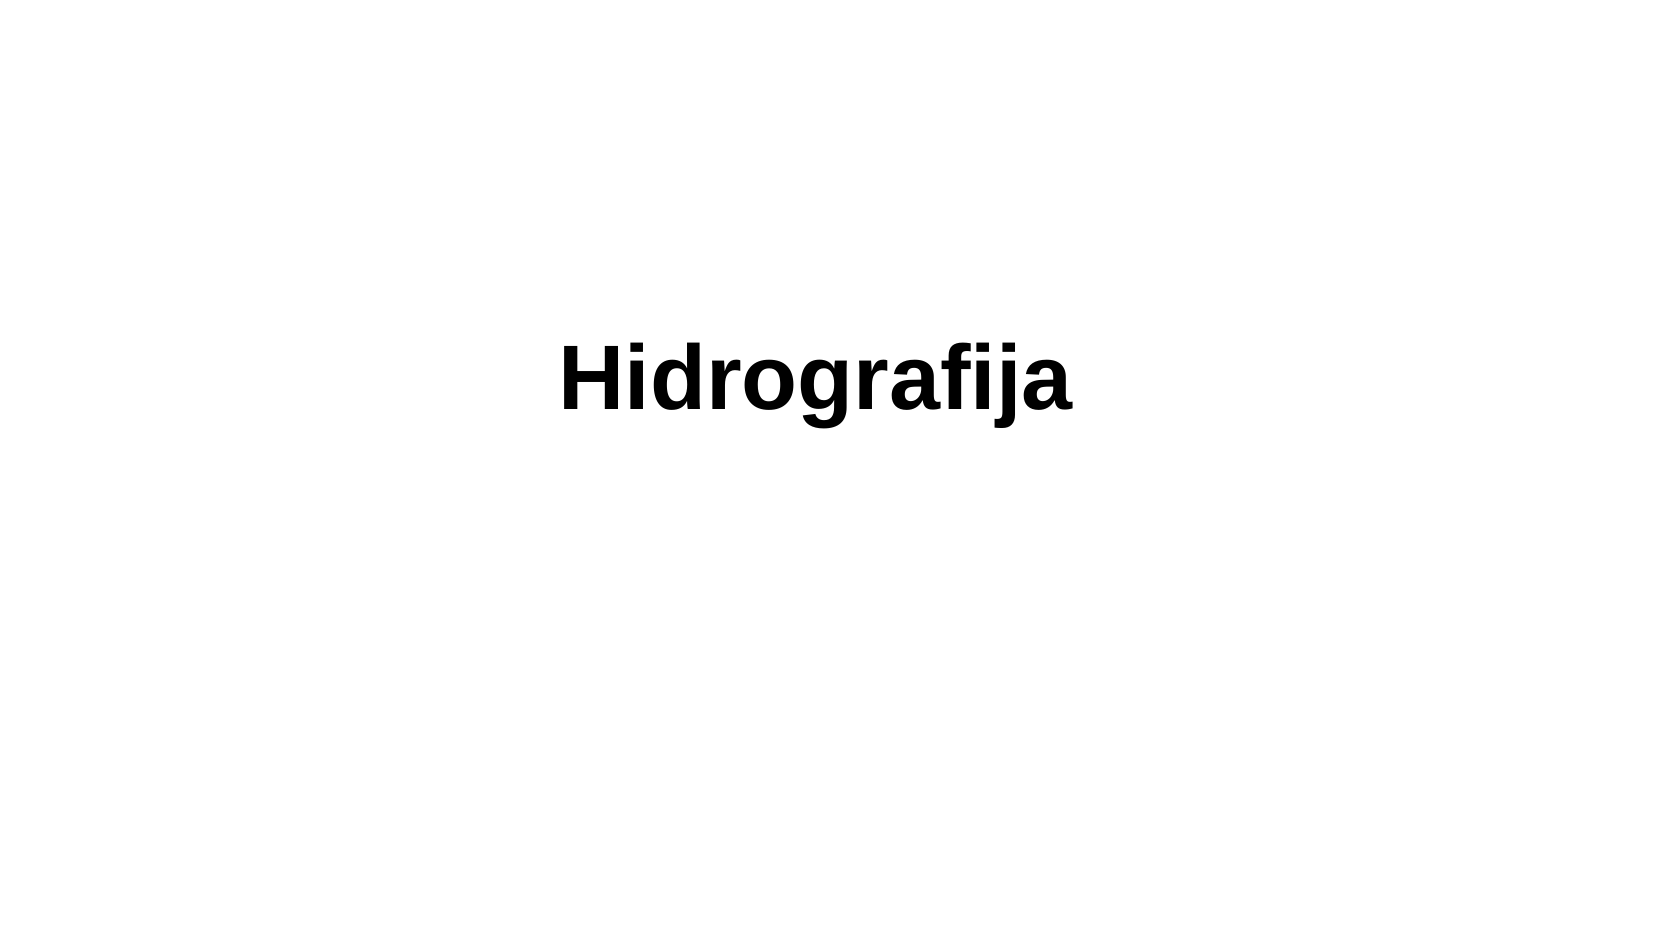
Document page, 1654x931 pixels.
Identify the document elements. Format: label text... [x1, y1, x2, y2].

title Hidrografija [71, 300, 1561, 456]
